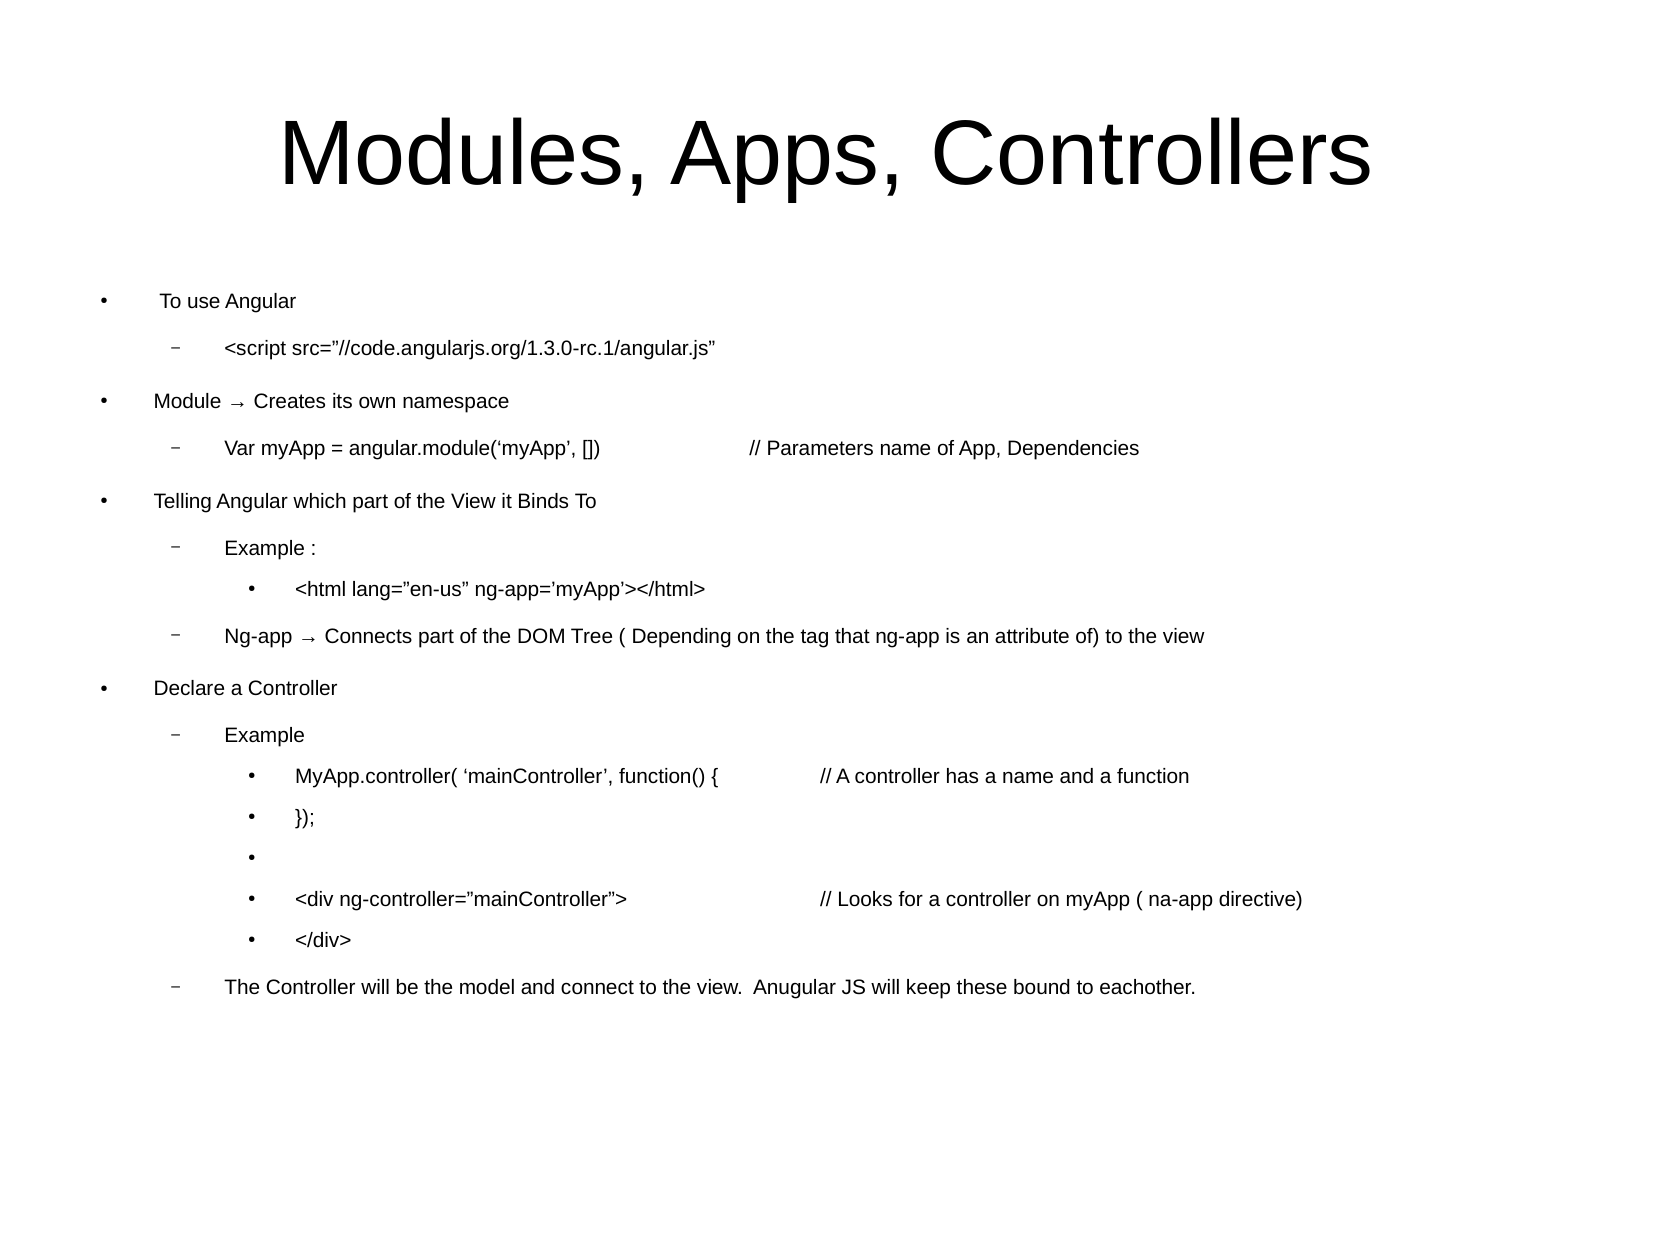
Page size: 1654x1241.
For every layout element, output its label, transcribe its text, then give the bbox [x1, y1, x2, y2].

title Modules, Apps, Controllers [82, 49, 1571, 257]
list To use Angular <script src=”//code.angularjs.org/1.3.0-rc.1/angular.js” Module → Creates its own namespace Var myApp = angular.module(‘myApp’, []) // Parameters name of App, Dependencies Telling Angular which part of the View it Binds To Example : <html lang=”en-us” ng-app=’myApp’></html> Ng-app → Connects part of the DOM Tree ( Depending on the tag that ng-app is an attribute of) to the view Declare a Controller Example MyApp.controller( ‘mainController’, function() { // A controller has a name and a function }); <div ng-controller=”mainController”> // Looks for a controller on myApp ( na-app directive) </div> The Controller will be the model and connect to the view. Anugular JS will keep these bound to eachother. [82, 290, 1571, 1010]
